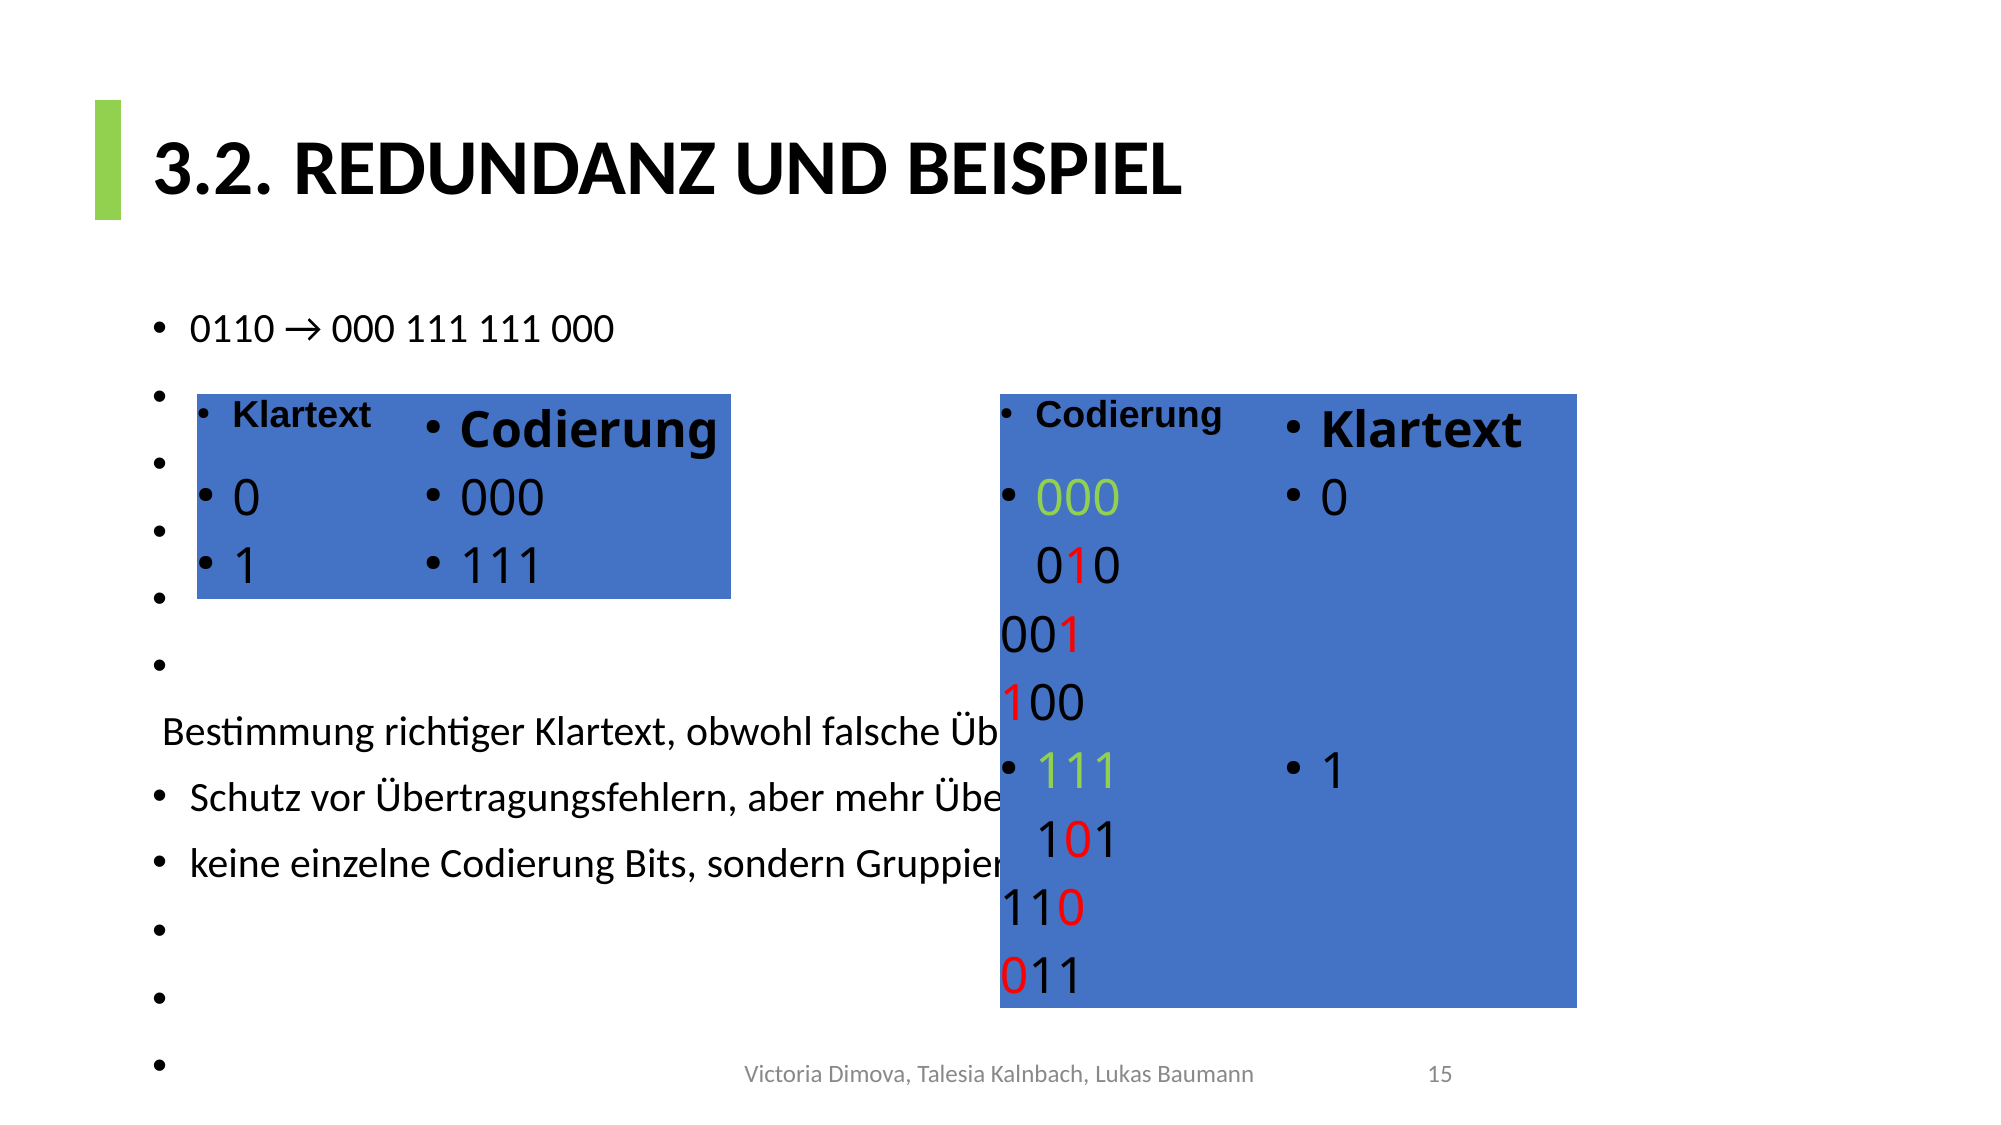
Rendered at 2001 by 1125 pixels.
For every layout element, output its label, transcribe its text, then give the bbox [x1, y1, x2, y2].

table_header Codierung [1000, 394, 1285, 462]
table_cell 111 [424, 530, 731, 599]
table_cell 000 010 001 100 [1000, 462, 1285, 735]
table_cell 0 [197, 462, 424, 530]
list 0110 → 000 111 111 000 Bestimmung richtiger Klartext, obwohl falsche Übertragung einzelner Bits Schutz vor Übertragungsfehlern, aber mehr Übertragungsaufwand keine einzelne Codierung Bits, sondern Gruppierung [137, 299, 1863, 1014]
table_cell 000 [424, 462, 731, 530]
table_header Codierung [424, 394, 731, 462]
table_header Klartext [197, 394, 424, 462]
table_cell 1 [197, 530, 424, 599]
text_box [96, 101, 120, 219]
table_cell 111 101 110 011 [1000, 735, 1285, 1008]
text_box 15 [1412, 1042, 1863, 1103]
text_box Victoria Dimova, Talesia Kalnbach, Lukas Baumann [662, 1042, 1338, 1103]
title 3.2. REDUNDANZ UND BEISPIEL [137, 59, 1863, 278]
table_header Klartext [1285, 394, 1577, 462]
table_cell 1 [1285, 735, 1577, 1008]
table_cell 0 [1285, 462, 1577, 735]
